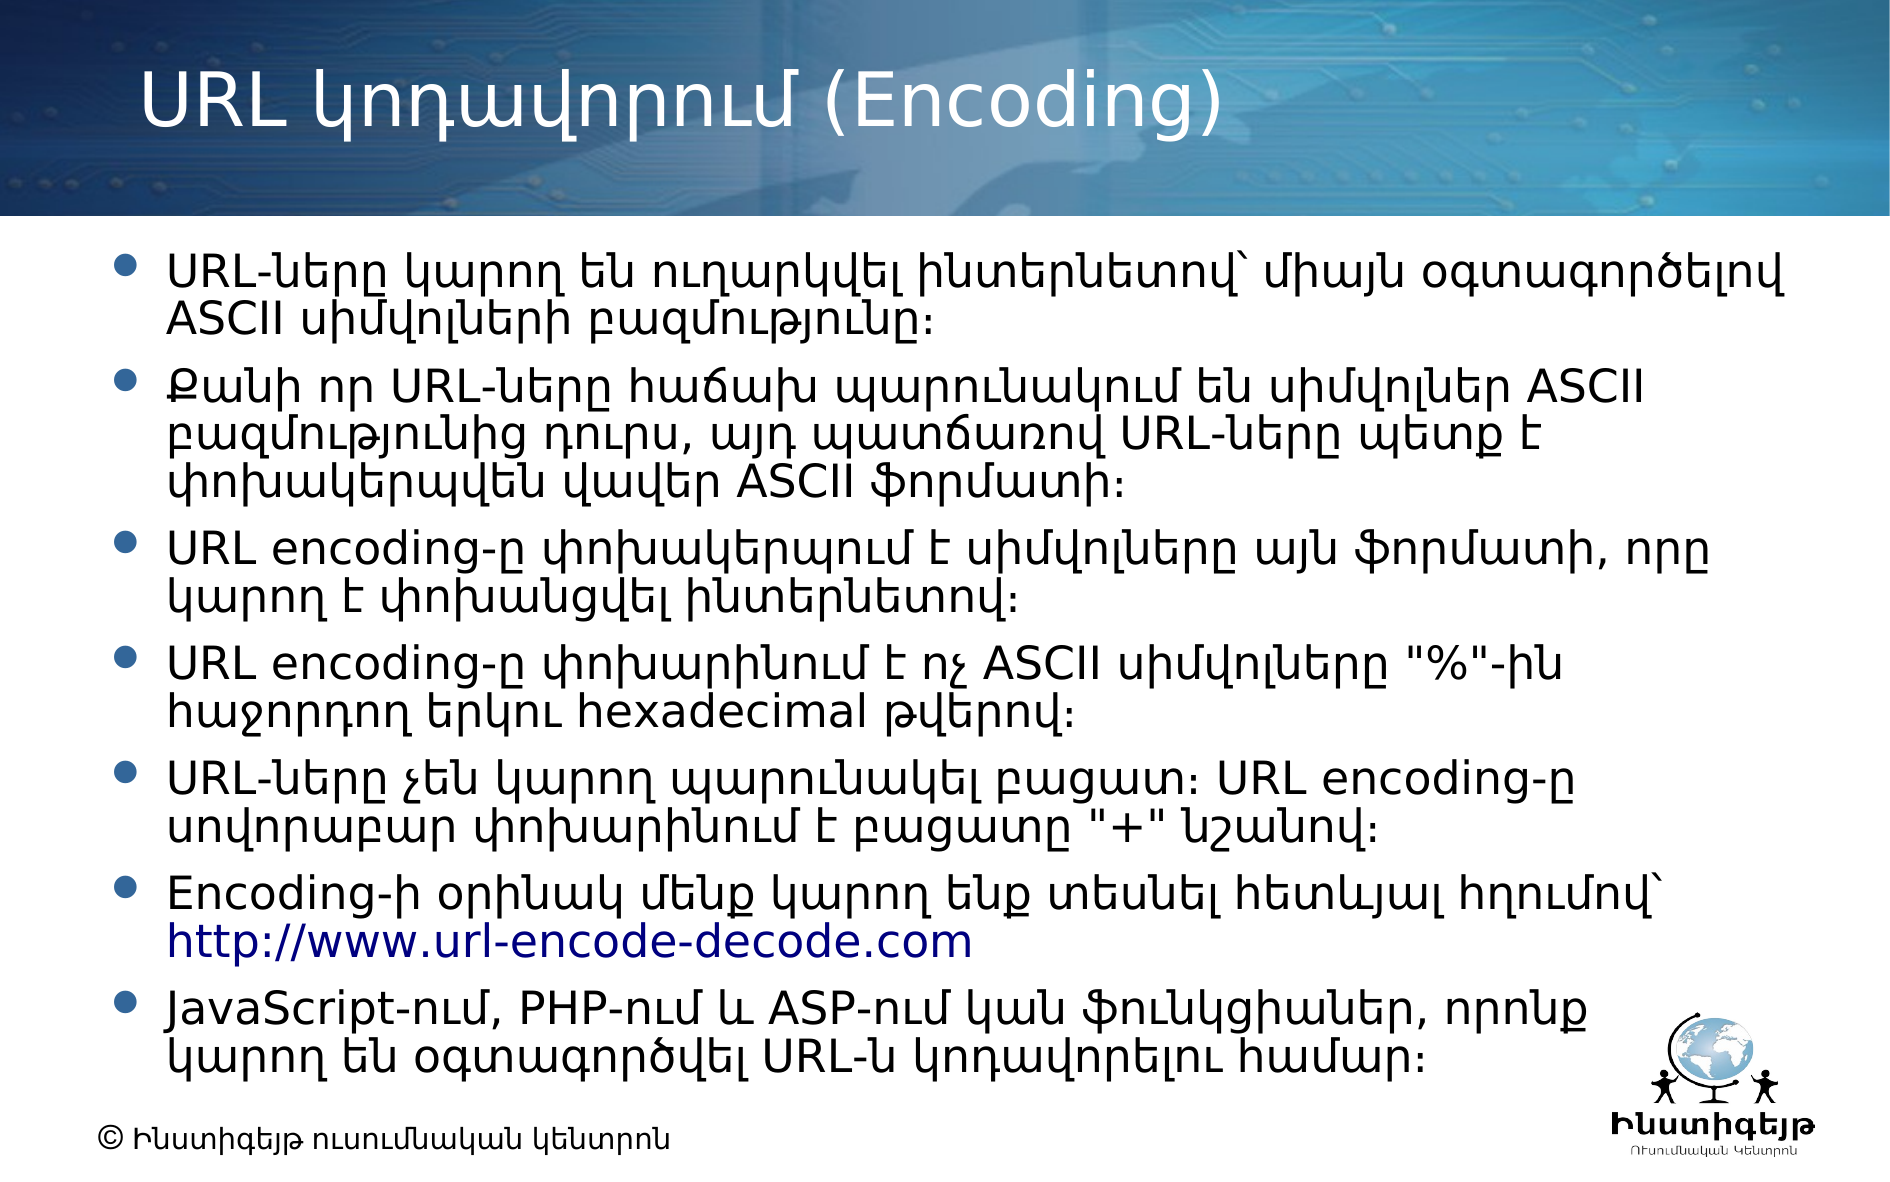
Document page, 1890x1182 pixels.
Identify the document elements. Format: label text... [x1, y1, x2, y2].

list URL-ները կարող են ուղարկվել ինտերնետով՝ միայն օգտագործելով ASCII սիմվոլների բազմությունը։ Քանի որ URL-ները հաճախ պարունակում են սիմվոլներ ASCII բազմությունից դուրս, այդ պատճառով URL-ները պետք է փոխակերպվեն վավեր ASCII ֆորմատի։ URL encoding-ը փոխակերպում է սիմվոլները այն ֆորմատի, որը կարող է փոխանցվել ինտերնետով։ URL encoding-ը փոխարինում է ոչ ASCII սիմվոլները "%"-ին հաջորդող երկու hexadecimal թվերով։ URL-ները չեն կարող պարունակել բացատ։ URL encoding-ը սովորաբար փոխարինում է բացատը "+" նշանով։ Encoding-ի օրինակ մենք կարող ենք տեսնել հետևյալ հղումով՝ http://www.url-encode-decode.com JavaScript-ում, PHP-ում և ASP-ում կան ֆունկցիաներ, որոնք կարող են օգտագործվել URL-ն կոդավորելու համար։ [110, 249, 1801, 283]
picture [0, 0, 1890, 216]
picture [1612, 1012, 1815, 1157]
